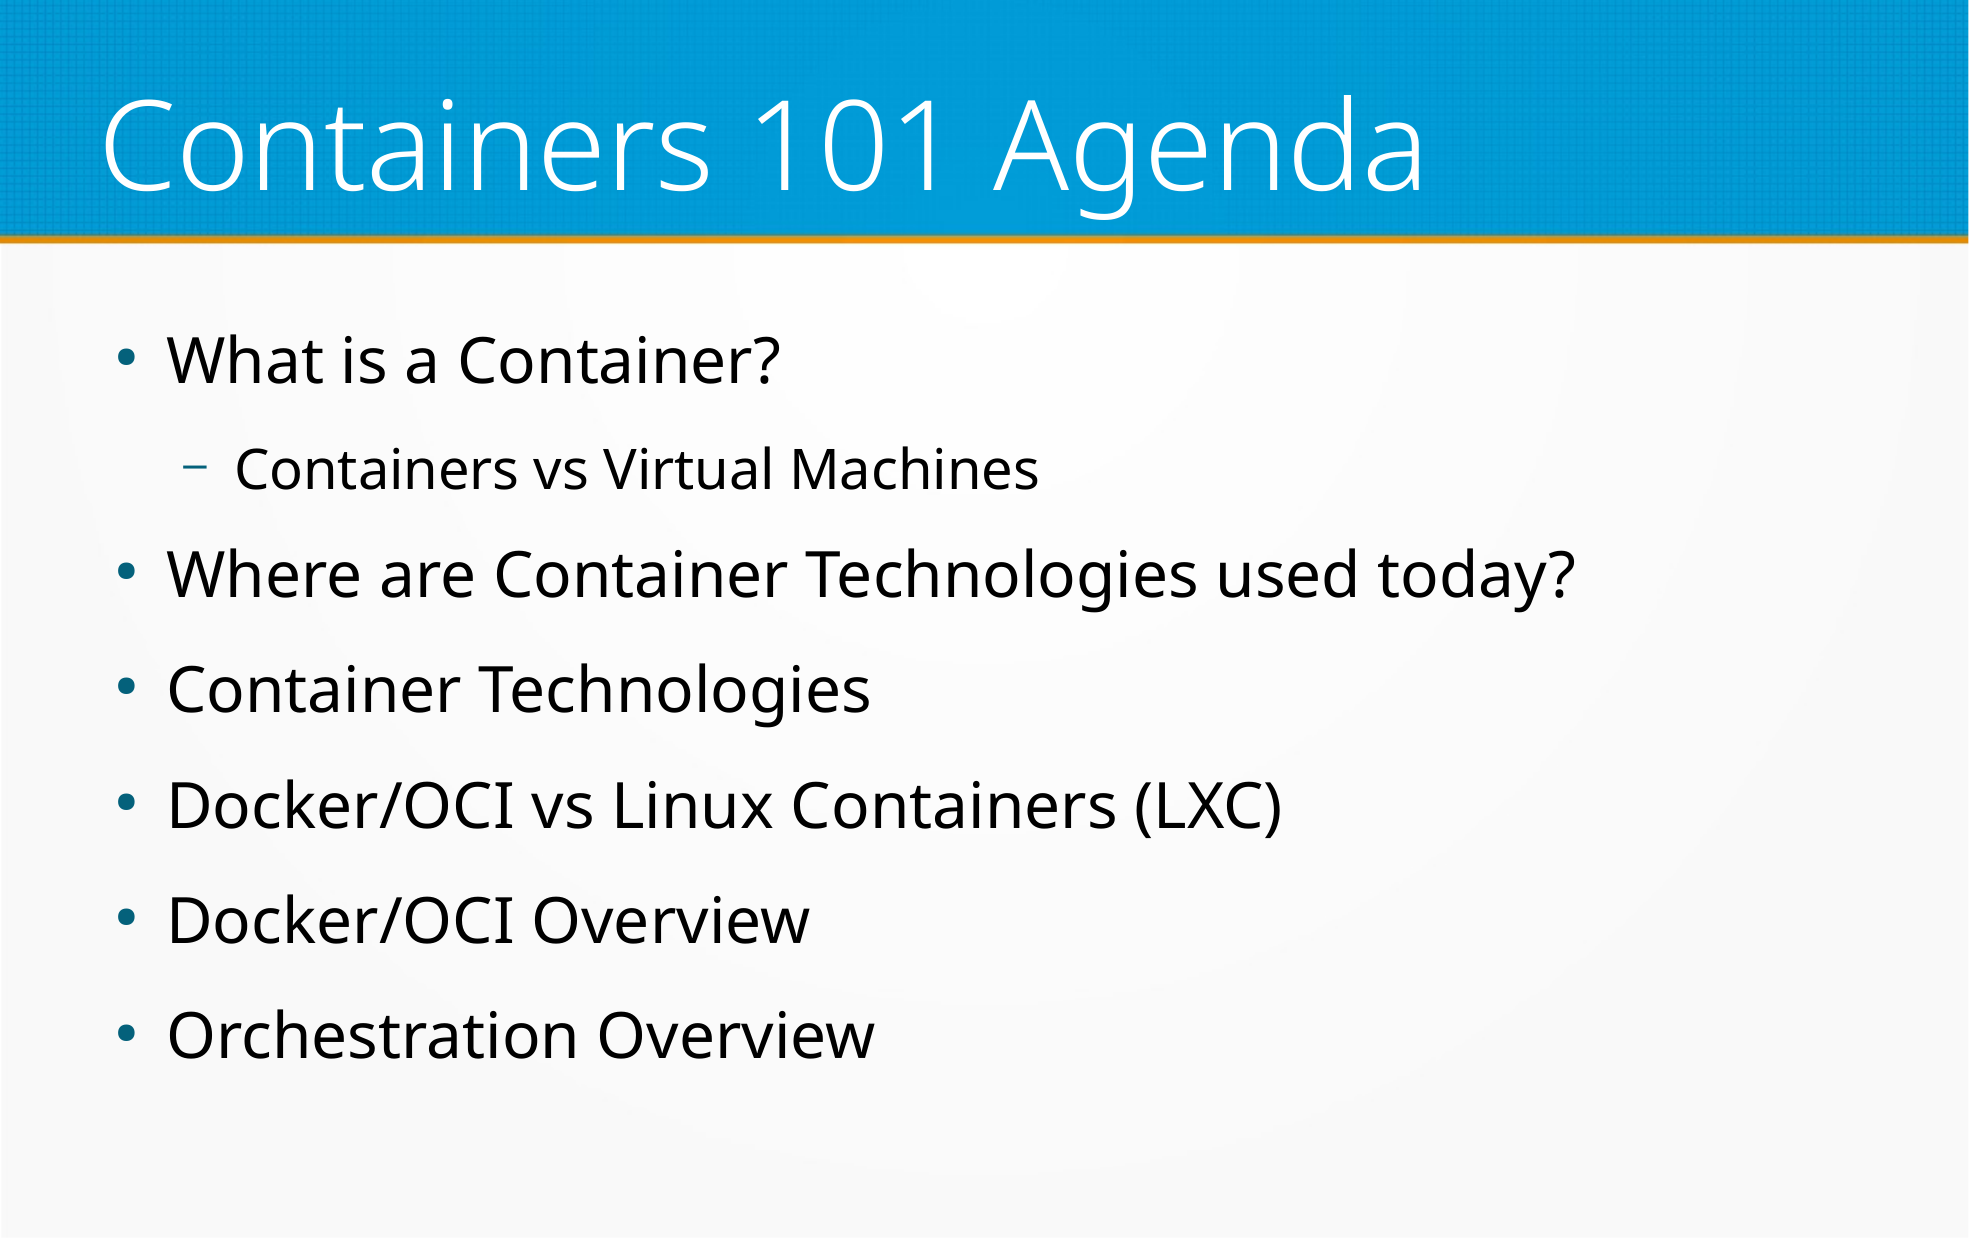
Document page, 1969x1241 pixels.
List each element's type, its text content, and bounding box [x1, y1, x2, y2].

list What is a Container? Containers vs Virtual Machines Where are Container Technologies used today? Container Technologies Docker/OCI vs Linux Containers (LXC) Docker/OCI Overview Orchestration Overview [98, 315, 1861, 1081]
title Containers 101 Agenda [98, 19, 1870, 227]
picture [0, 233, 1969, 1241]
